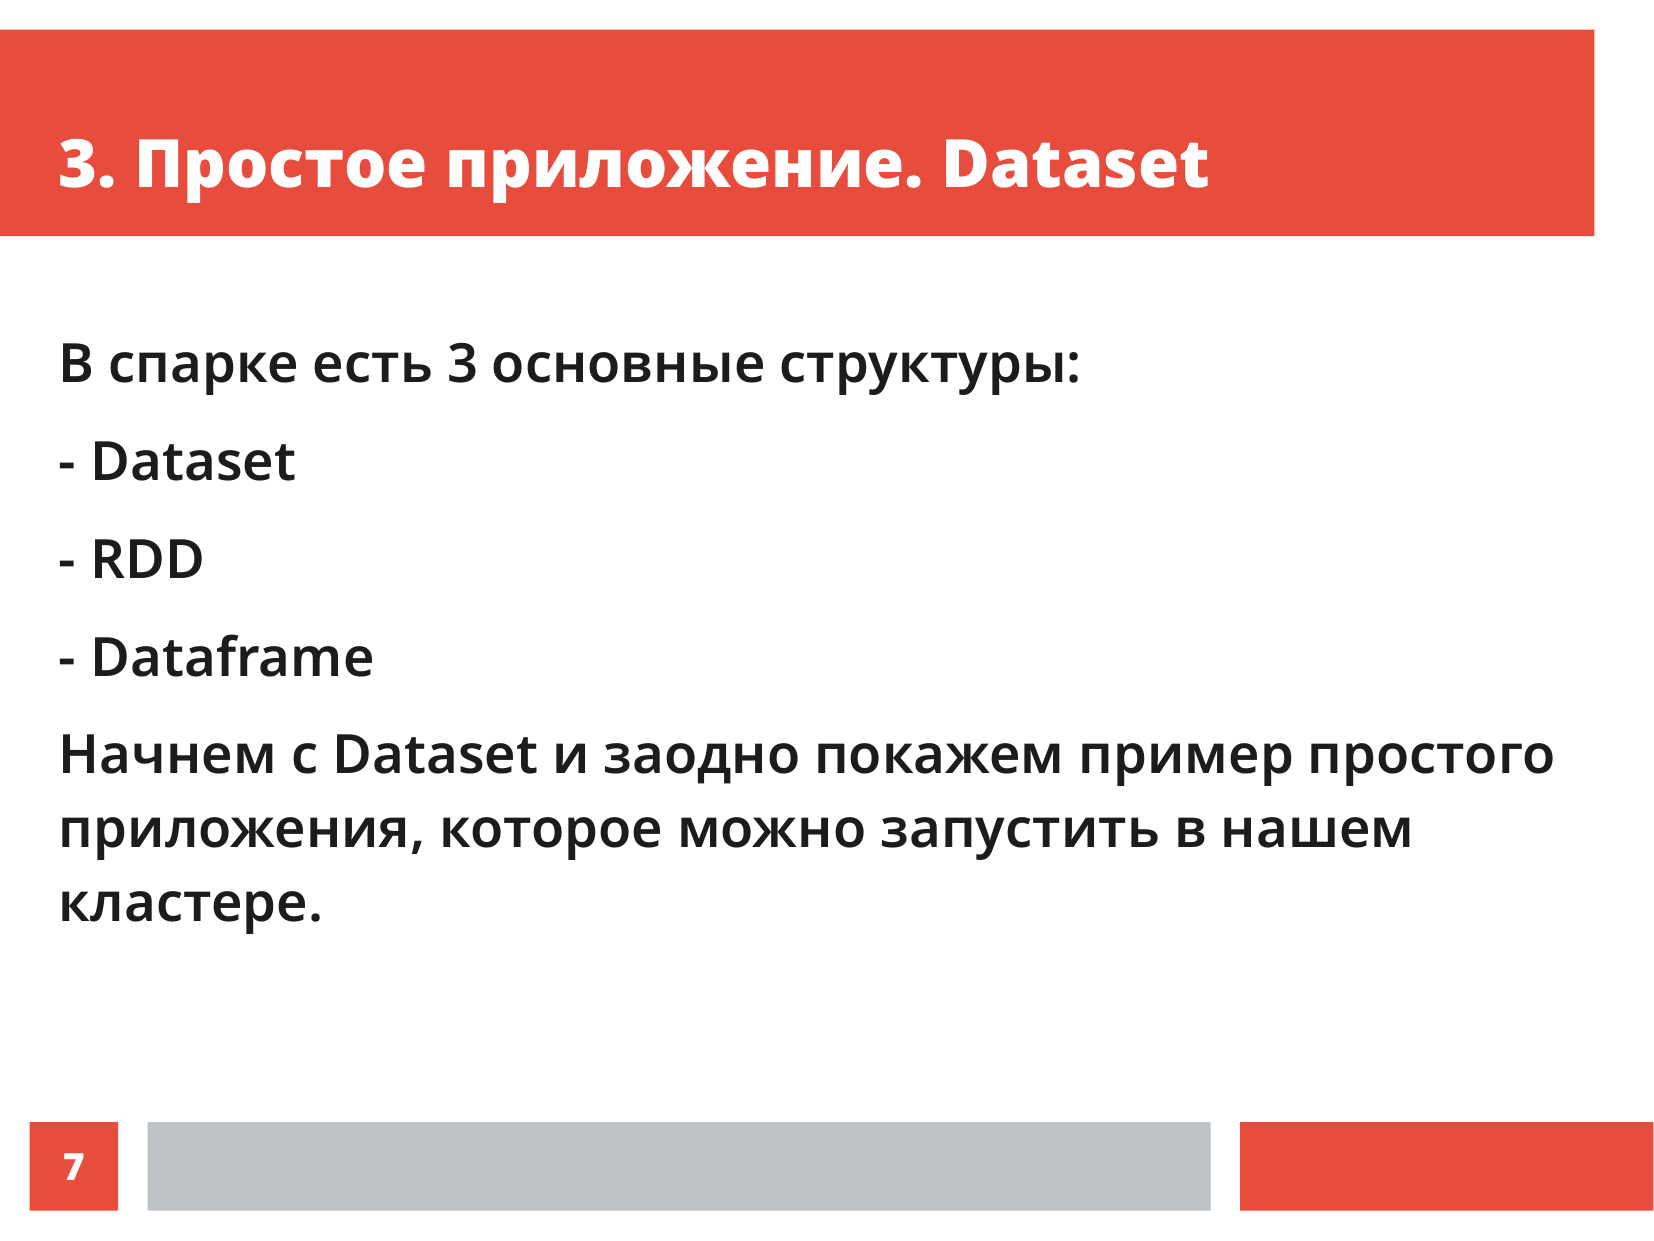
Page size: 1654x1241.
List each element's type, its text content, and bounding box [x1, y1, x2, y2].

title 3. Простое приложение. Dataset [59, 59, 1595, 207]
list В спарке есть 3 основные структуры: - Dataset - RDD - Dataframe Начнем с Dataset и заодно покажем пример простого приложения, которое можно запустить в нашем кластере. [59, 324, 1565, 1093]
